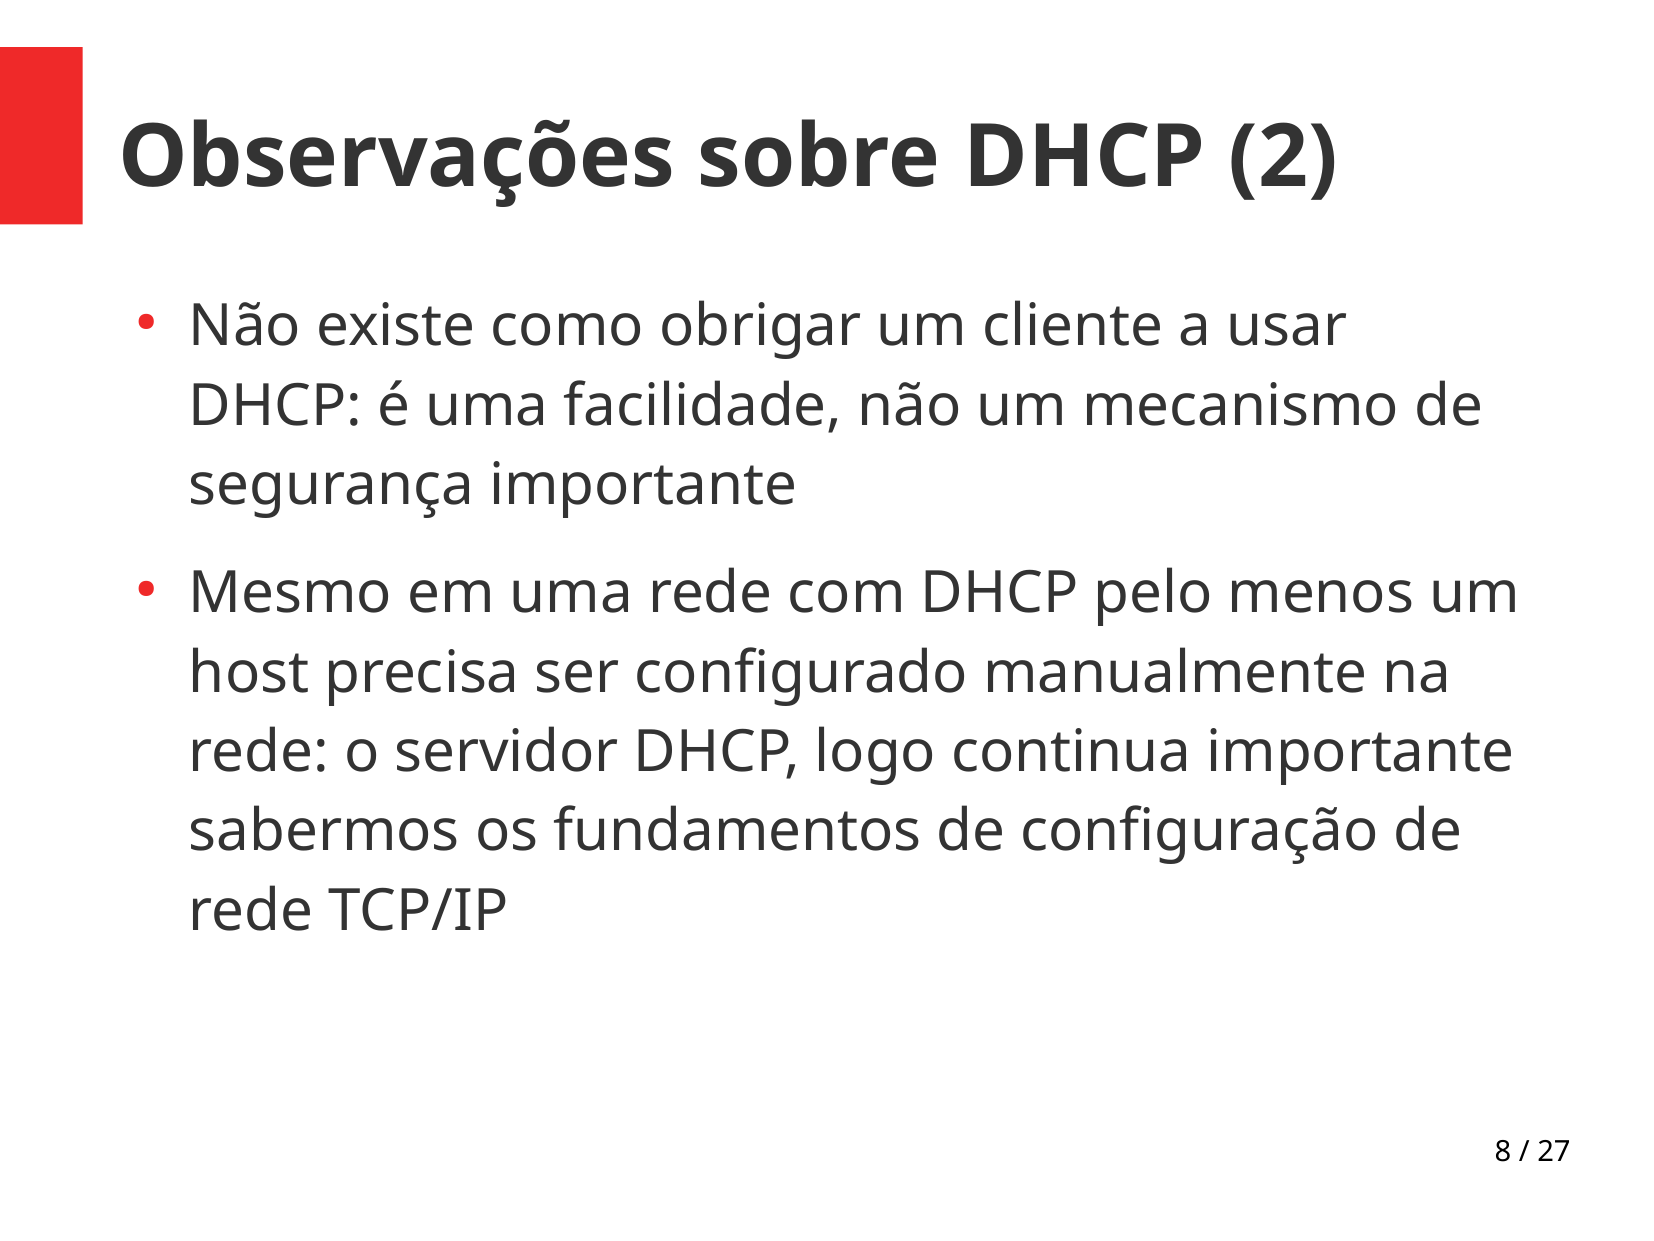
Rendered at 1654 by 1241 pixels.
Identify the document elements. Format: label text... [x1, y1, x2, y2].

title Observações sobre DHCP (2) [118, 49, 1571, 257]
list Não existe como obrigar um cliente a usar DHCP: é uma facilidade, não um mecanismo de segurança importante Mesmo em uma rede com DHCP pelo menos um host precisa ser configurado manualmente na rede: o servidor DHCP, logo continua importante sabermos os fundamentos de configuração de rede TCP/IP [118, 283, 1536, 1003]
